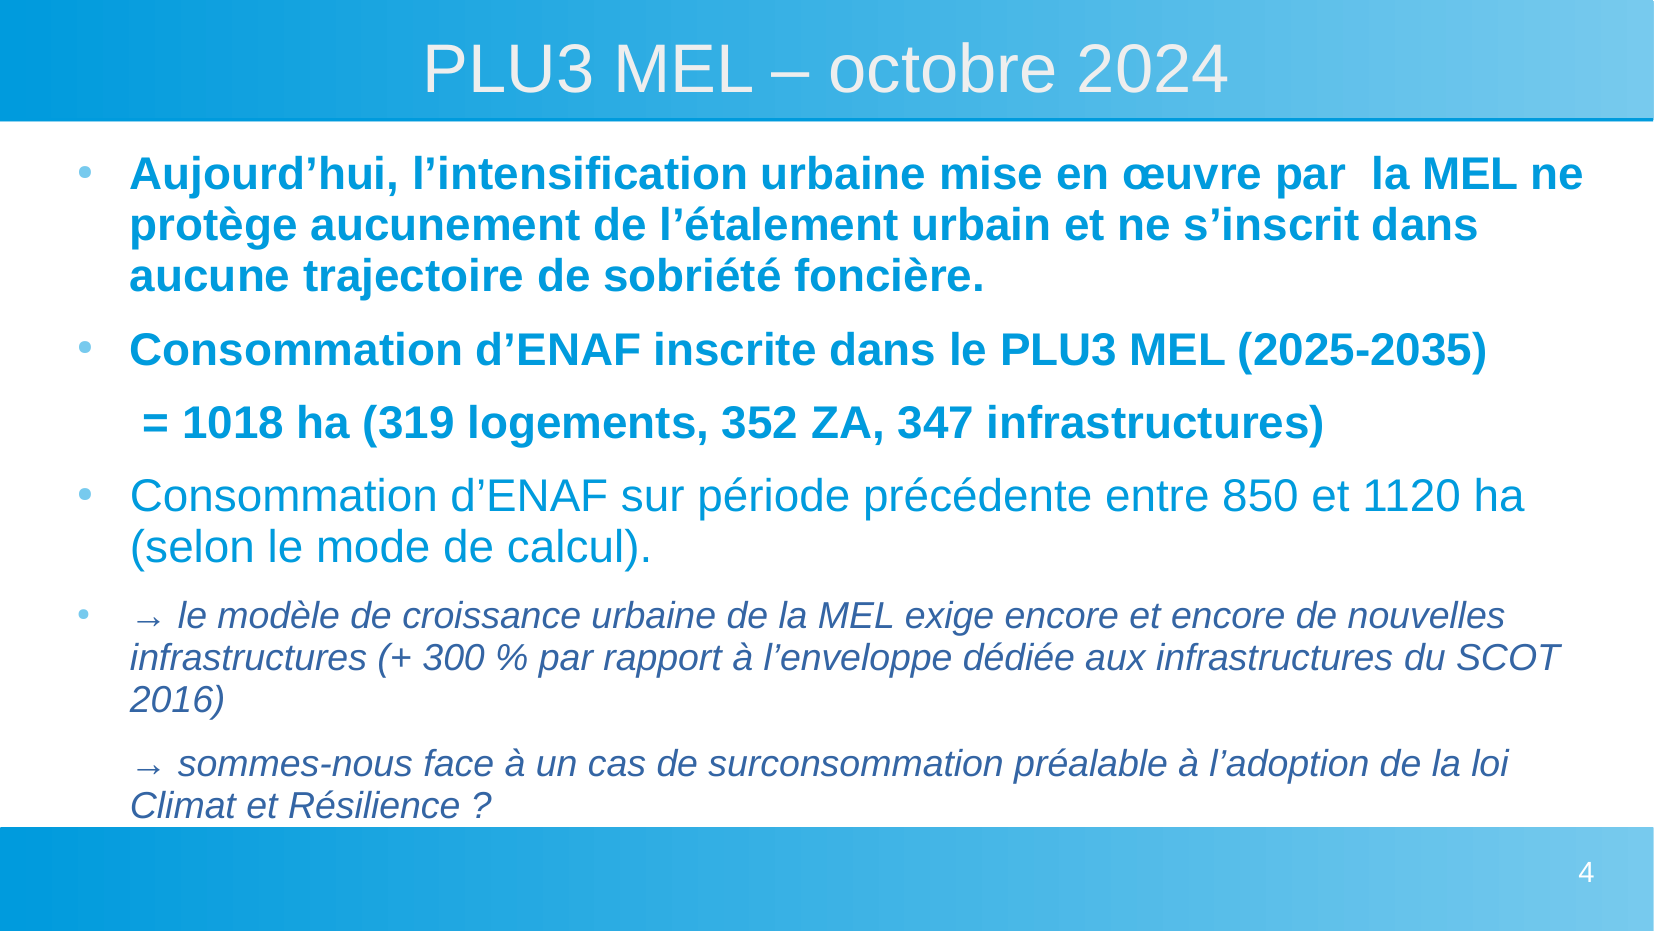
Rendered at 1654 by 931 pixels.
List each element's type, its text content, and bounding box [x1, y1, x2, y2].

title PLU3 MEL – octobre 2024 [59, 29, 1595, 108]
list Aujourd’hui, l’intensification urbaine mise en œuvre par la MEL ne protège aucunement de l’étalement urbain et ne s’inscrit dans aucune trajectoire de sobriété foncière. Consommation d’ENAF inscrite dans le PLU3 MEL (2025-2035) = 1018 ha (319 logements, 352 ZA, 347 infrastructures) Consommation d’ENAF sur période précédente entre 850 et 1120 ha (selon le mode de calcul). → le modèle de croissance urbaine de la MEL exige encore et encore de nouvelles infrastructures (+ 300 % par rapport à l’enveloppe dédiée aux infrastructures du SCOT 2016) → sommes-nous face à un cas de surconsommation préalable à l’adoption de la loi Climat et Résilience ? [59, 147, 1595, 739]
